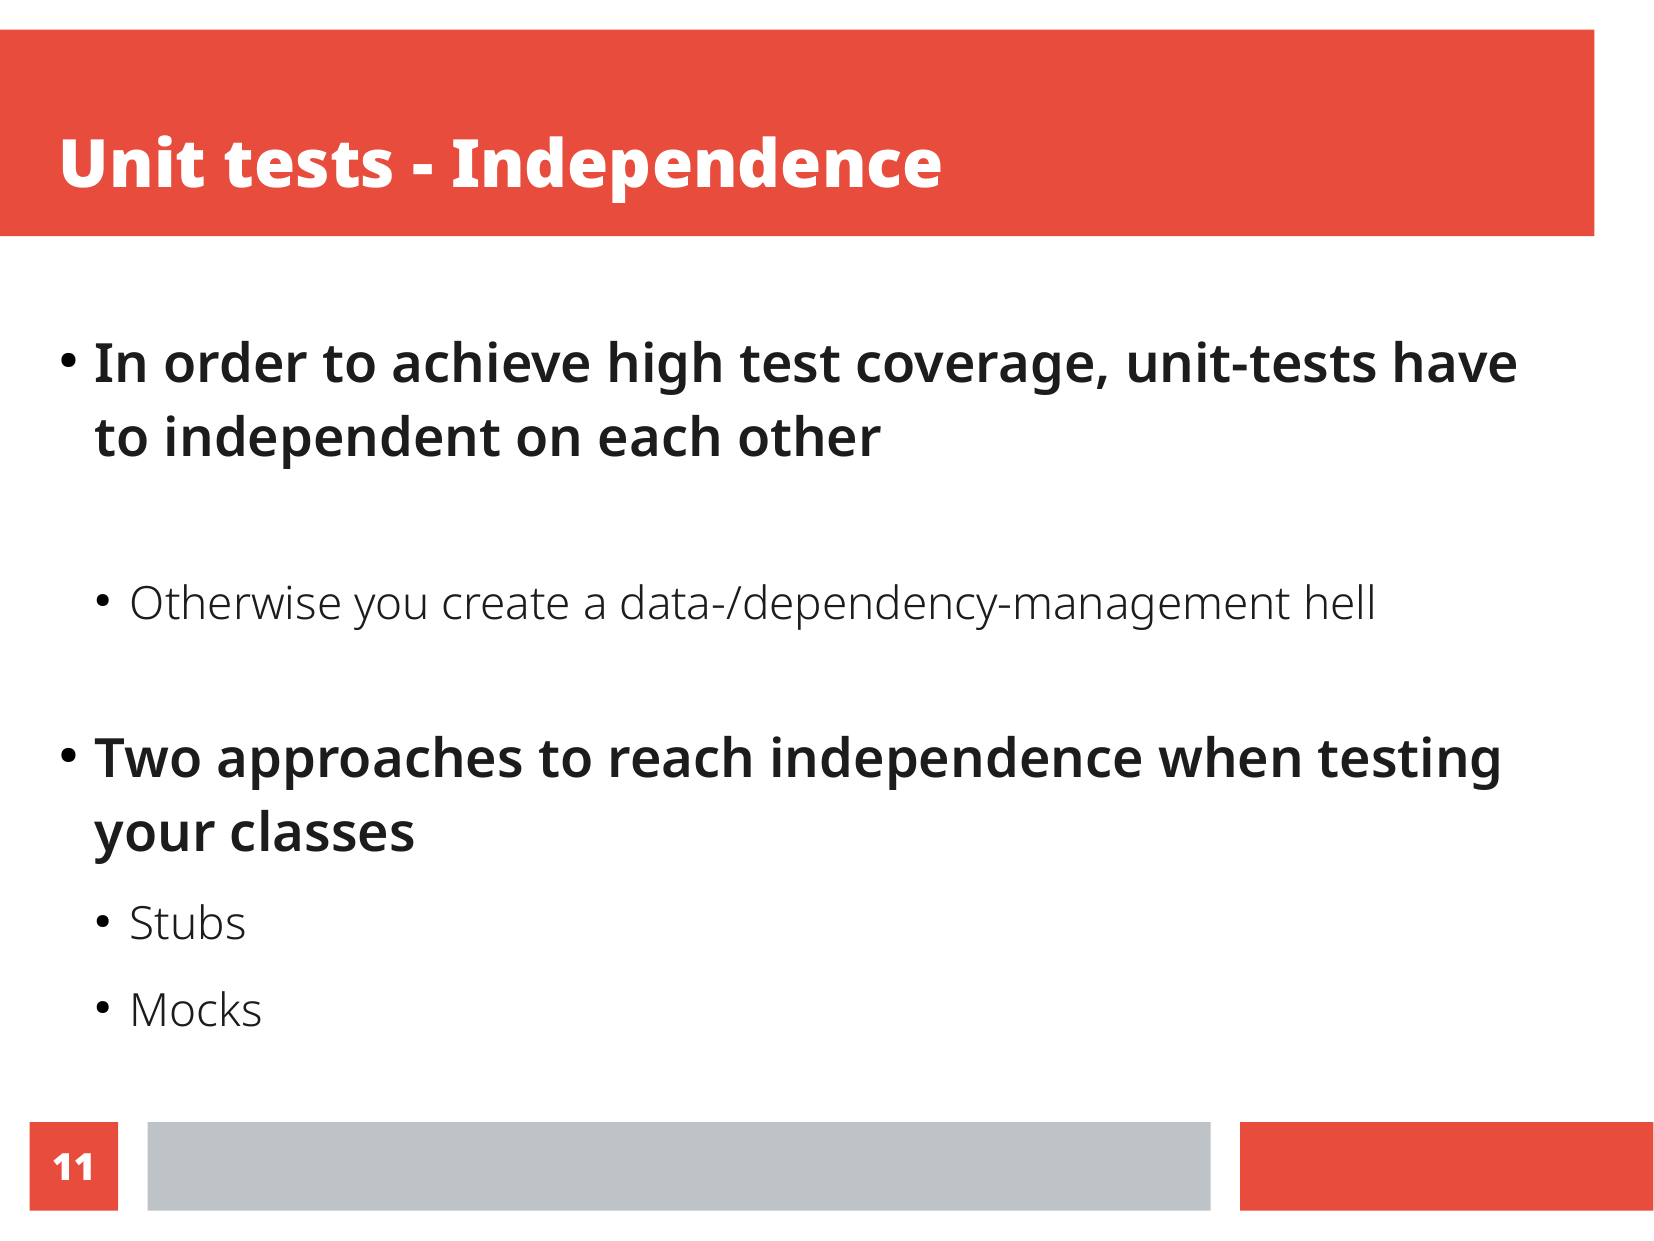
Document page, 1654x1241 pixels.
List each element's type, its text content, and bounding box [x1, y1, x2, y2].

title Unit tests - Independence [59, 59, 1595, 207]
list In order to achieve high test coverage, unit-tests have to independent on each other Otherwise you create a data-/dependency-management hell Two approaches to reach independence when testing your classes Stubs Mocks [59, 324, 1565, 1093]
